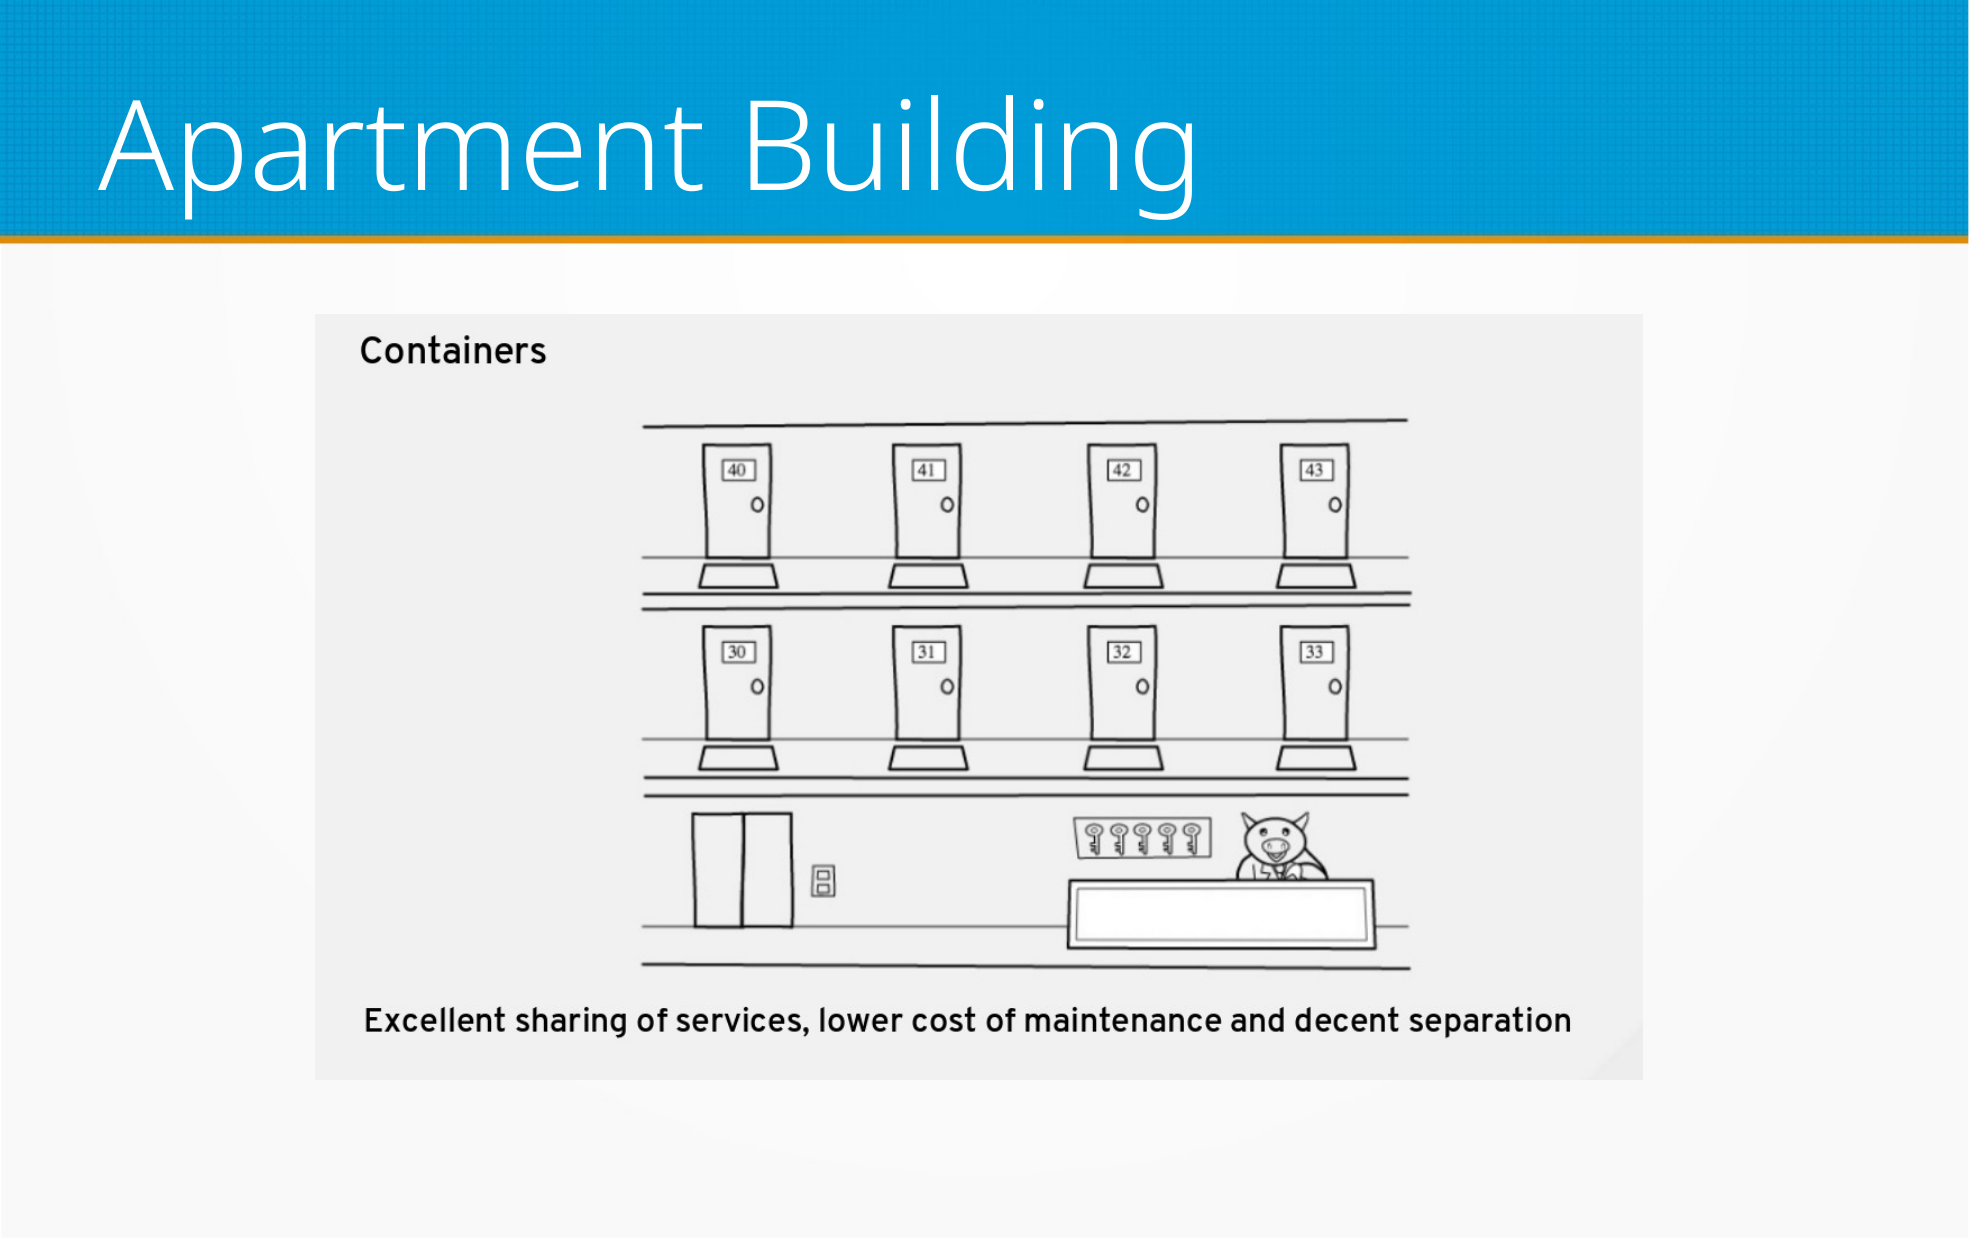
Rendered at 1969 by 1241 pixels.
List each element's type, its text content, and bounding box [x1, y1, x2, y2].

picture [0, 233, 1969, 1241]
title Apartment Building [98, 19, 1870, 227]
